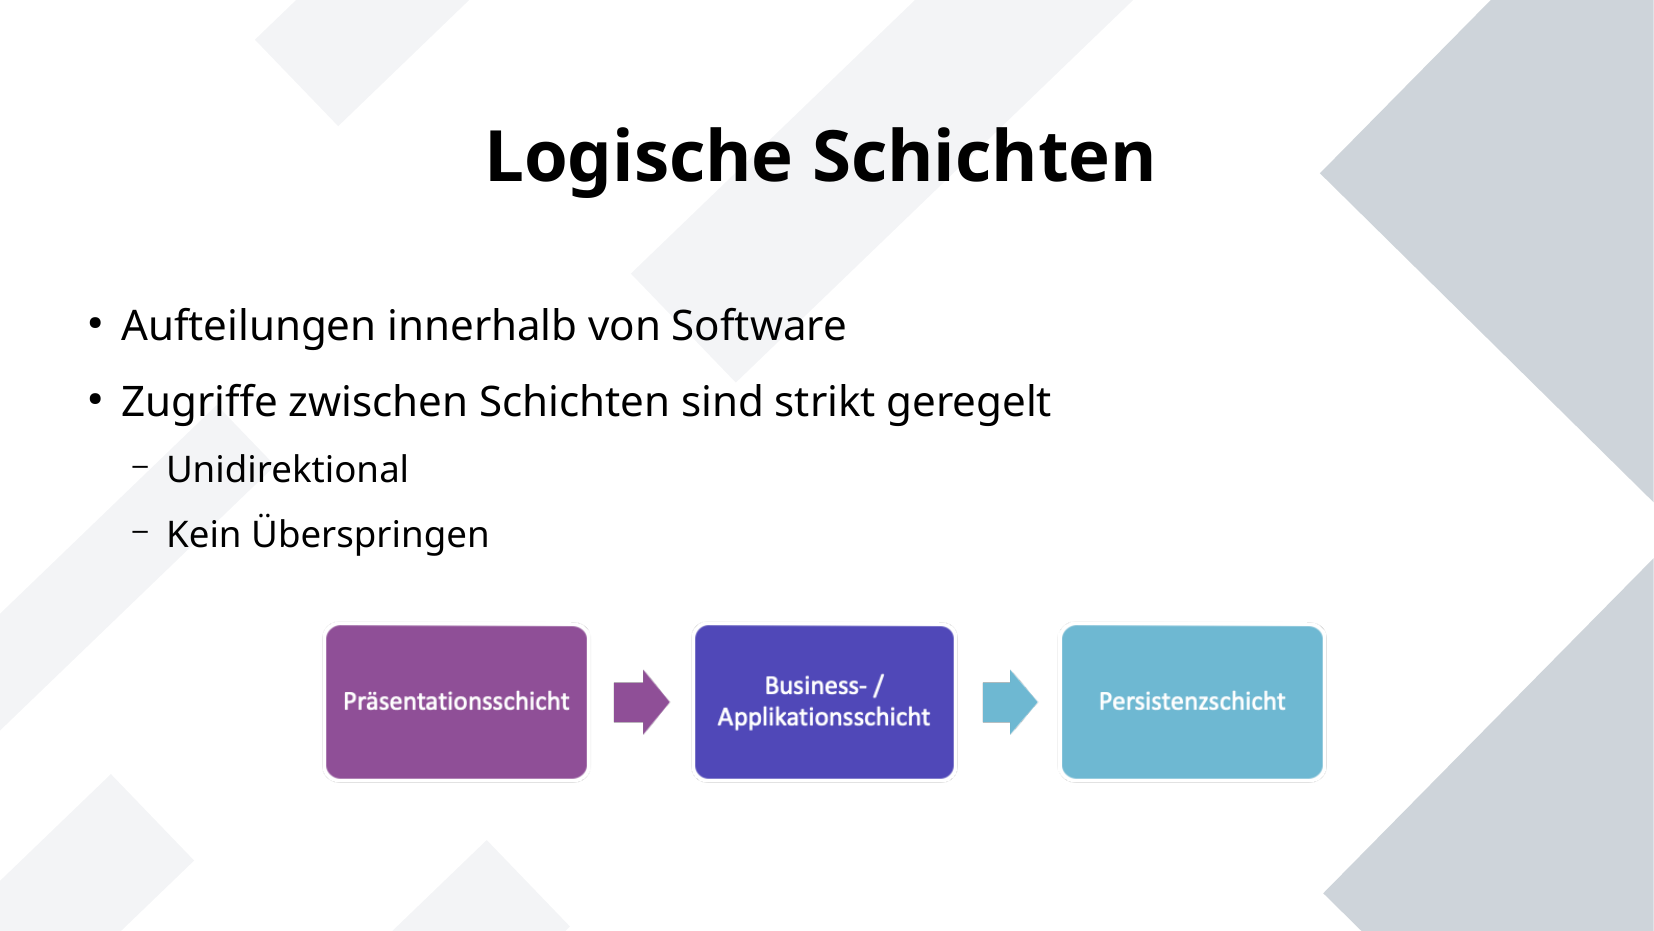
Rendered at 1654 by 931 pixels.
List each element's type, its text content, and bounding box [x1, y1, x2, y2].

list Aufteilungen innerhalb von Software Zugriffe zwischen Schichten sind strikt geregelt Unidirektional Kein Überspringen [76, 295, 1565, 562]
title Logische Schichten [76, 76, 1565, 233]
picture [320, 620, 1329, 785]
